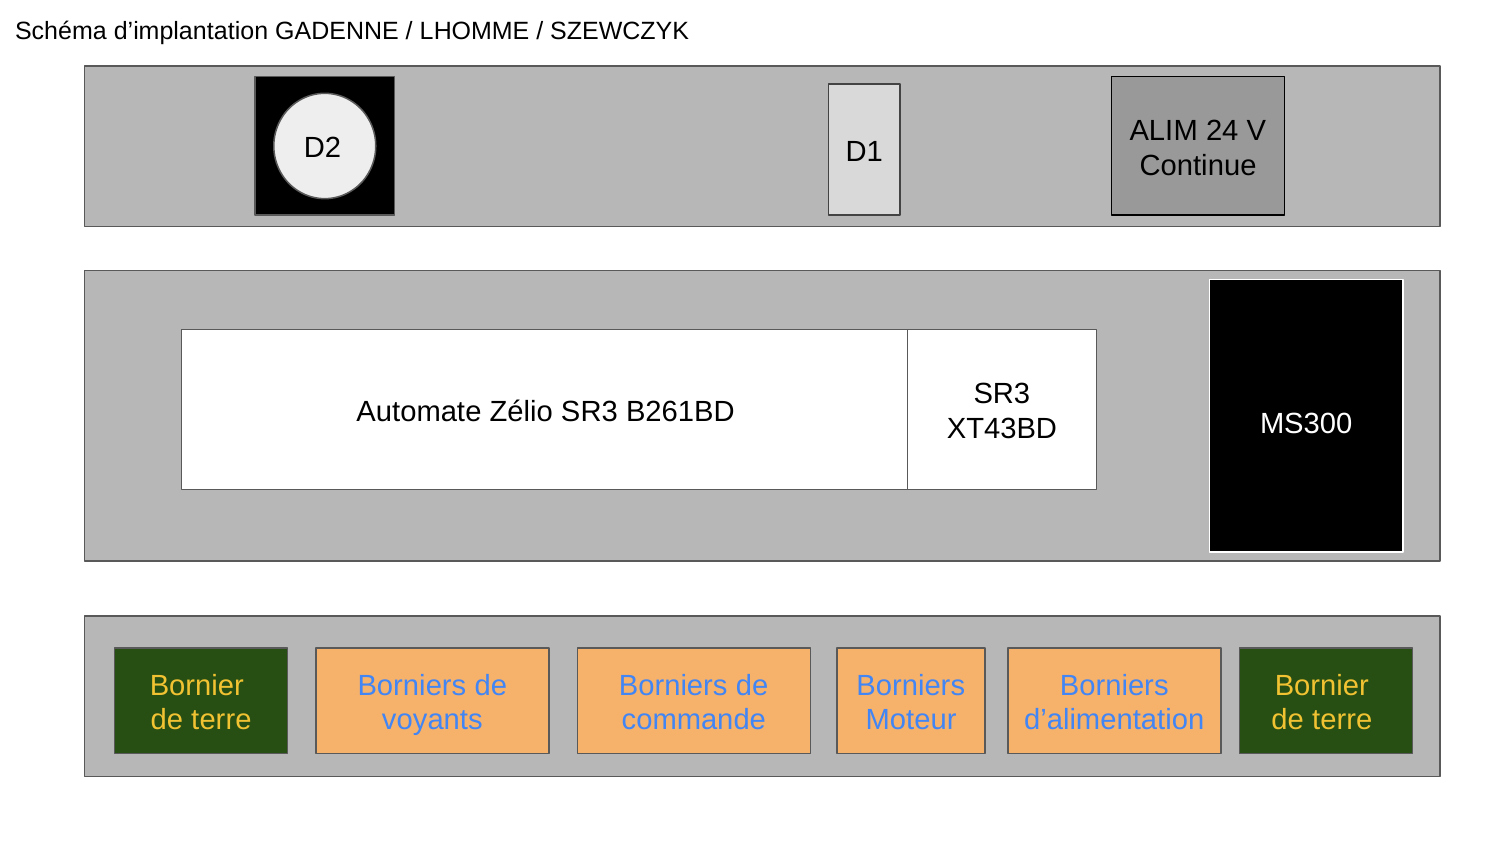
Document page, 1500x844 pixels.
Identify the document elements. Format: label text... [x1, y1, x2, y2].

text_box [84, 616, 1441, 777]
text_box Borniers de voyants [315, 648, 549, 754]
text_box [84, 270, 1441, 561]
text_box ALIM 24 V Continue [1111, 76, 1285, 216]
text_box Bornier de terre [114, 648, 288, 754]
text_box Bornier de terre [1239, 648, 1413, 754]
text_box Automate Zélio SR3 B261BD [181, 329, 907, 490]
text_box Schéma d’implantation GADENNE / LHOMME / SZEWCZYK [0, 0, 811, 61]
text_box D2 [273, 93, 376, 199]
text_box D1 [828, 83, 900, 216]
text_box Borniers d’alimentation [1007, 648, 1222, 754]
text_box Borniers de commande [577, 648, 811, 754]
text_box Borniers Moteur [837, 648, 985, 754]
text_box SR3 XT43BD [907, 329, 1097, 490]
text_box MS300 [1209, 388, 1404, 455]
text_box [84, 66, 1441, 227]
